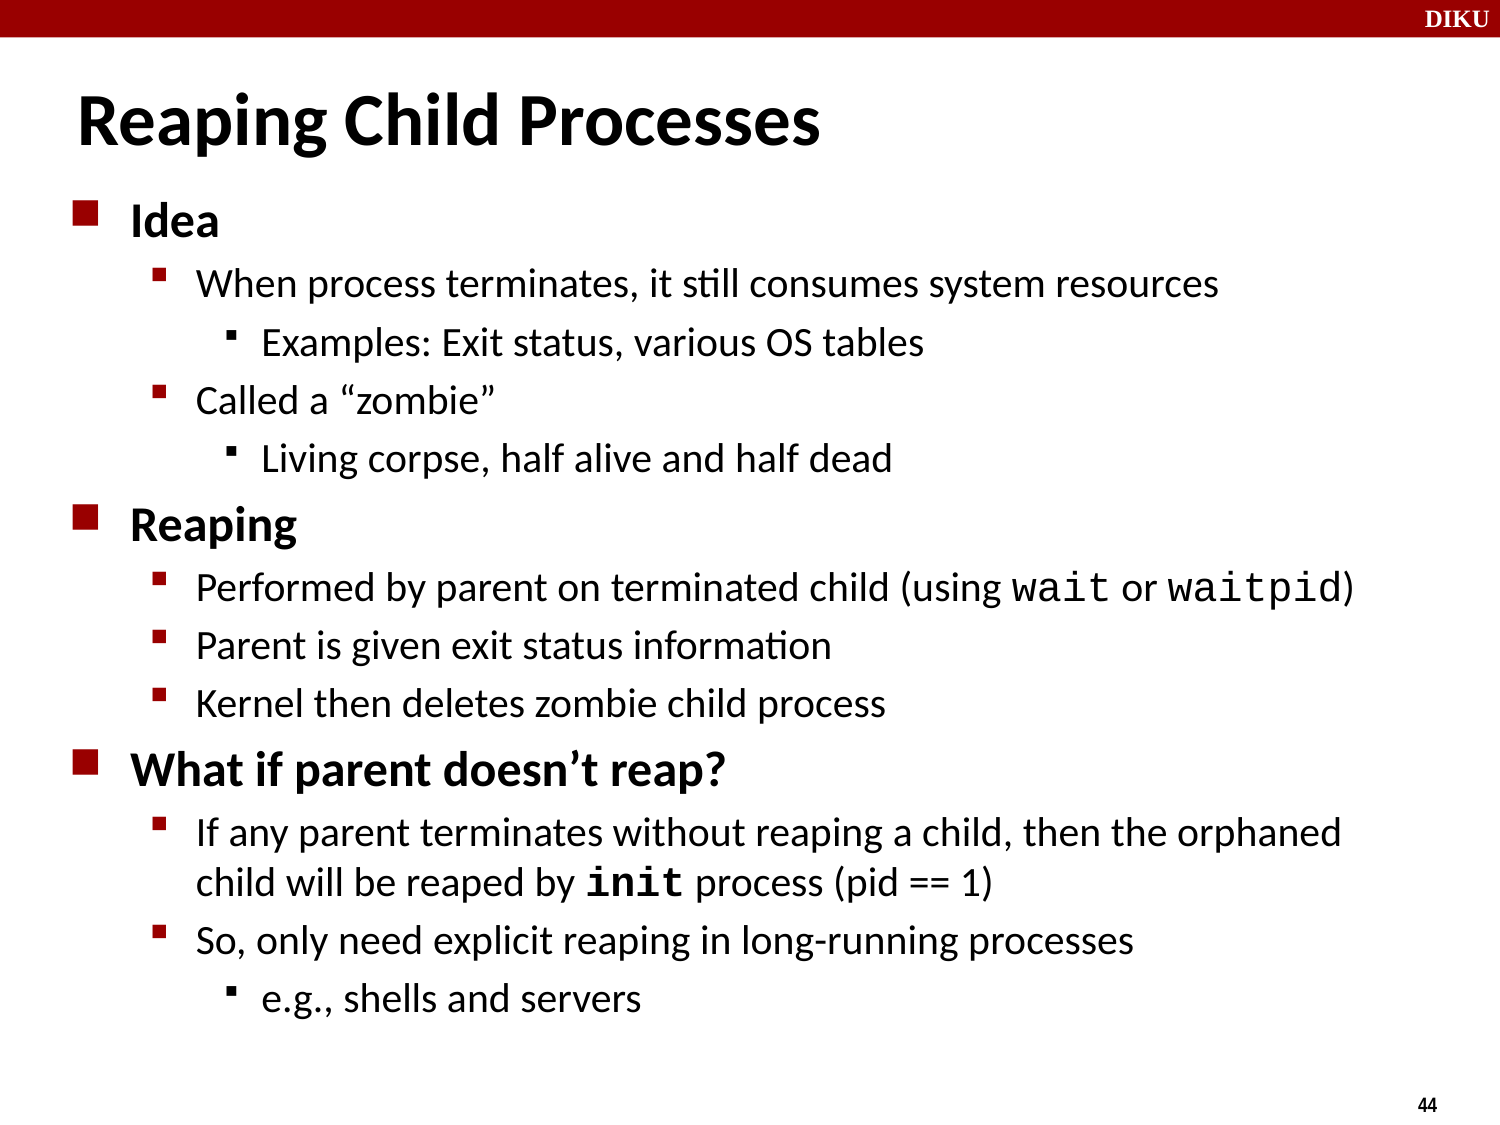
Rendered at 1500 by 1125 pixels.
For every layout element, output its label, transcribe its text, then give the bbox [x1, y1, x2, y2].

list Idea When process terminates, it still consumes system resources Examples: Exit status, various OS tables Called a “zombie” Living corpse, half alive and half dead Reaping Performed by parent on terminated child (using wait or waitpid) Parent is given exit status information Kernel then deletes zombie child process What if parent doesn’t reap? If any parent terminates without reaping a child, then the orphaned child will be reaped by init process (pid == 1) So, only need explicit reaping in long-running processes e.g., shells and servers [58, 180, 1422, 1075]
title Reaping Child Processes [62, 68, 1211, 163]
